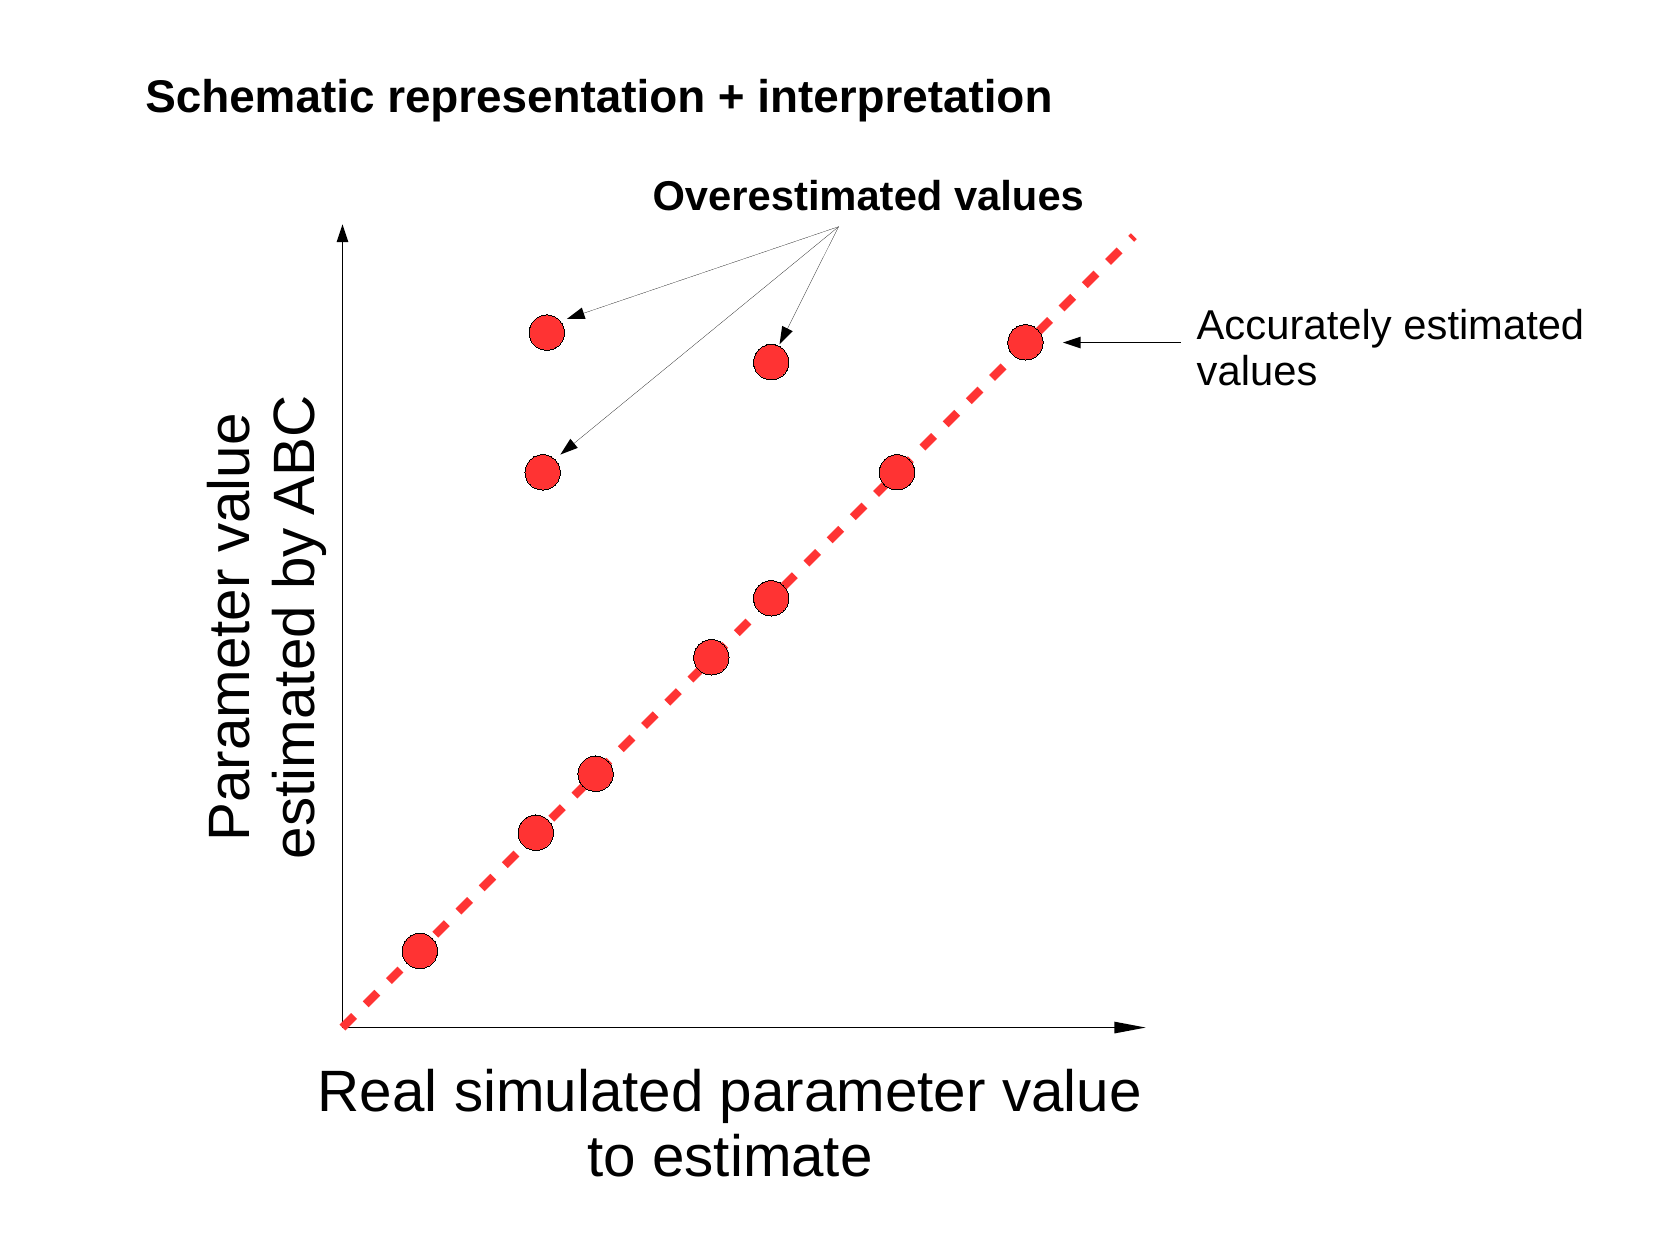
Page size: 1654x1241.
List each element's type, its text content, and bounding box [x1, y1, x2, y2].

text_box [402, 933, 438, 969]
text_box [753, 580, 789, 617]
text_box Accurately estimated values [1181, 294, 1600, 403]
text_box [1007, 324, 1044, 361]
text_box [529, 314, 565, 351]
text_box [524, 454, 561, 491]
text_box Real simulated parameter value to estimate [303, 1051, 1158, 1197]
text_box [693, 639, 730, 676]
text_box [753, 344, 789, 380]
text_box [879, 454, 915, 490]
text_box Schematic representation + interpretation [130, 63, 1069, 130]
text_box [518, 814, 554, 851]
text_box Parameter value estimated by ABC [188, 295, 464, 875]
text_box Overestimated values [637, 165, 1100, 227]
text_box [577, 755, 614, 792]
